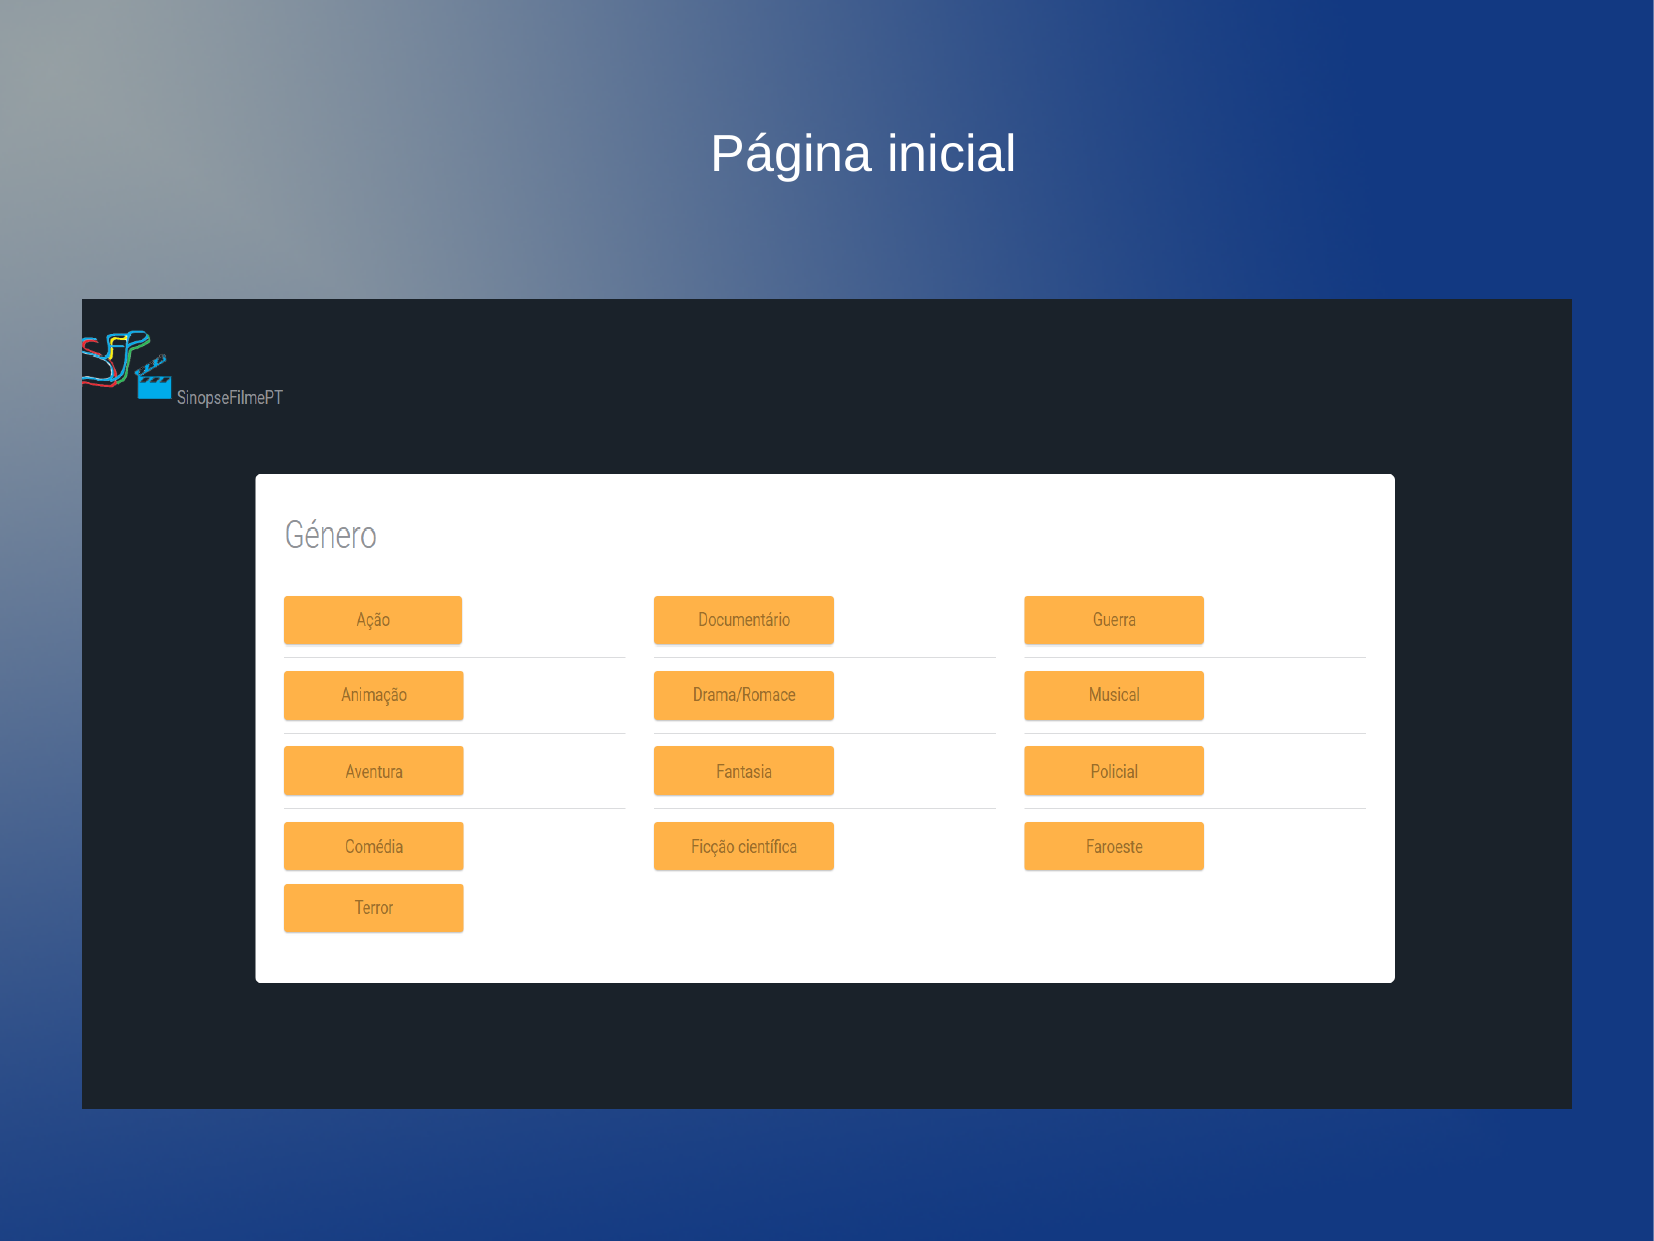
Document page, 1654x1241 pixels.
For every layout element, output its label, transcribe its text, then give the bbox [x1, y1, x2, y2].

title Página inicial [82, 49, 1571, 257]
picture [0, 0, 1654, 1241]
